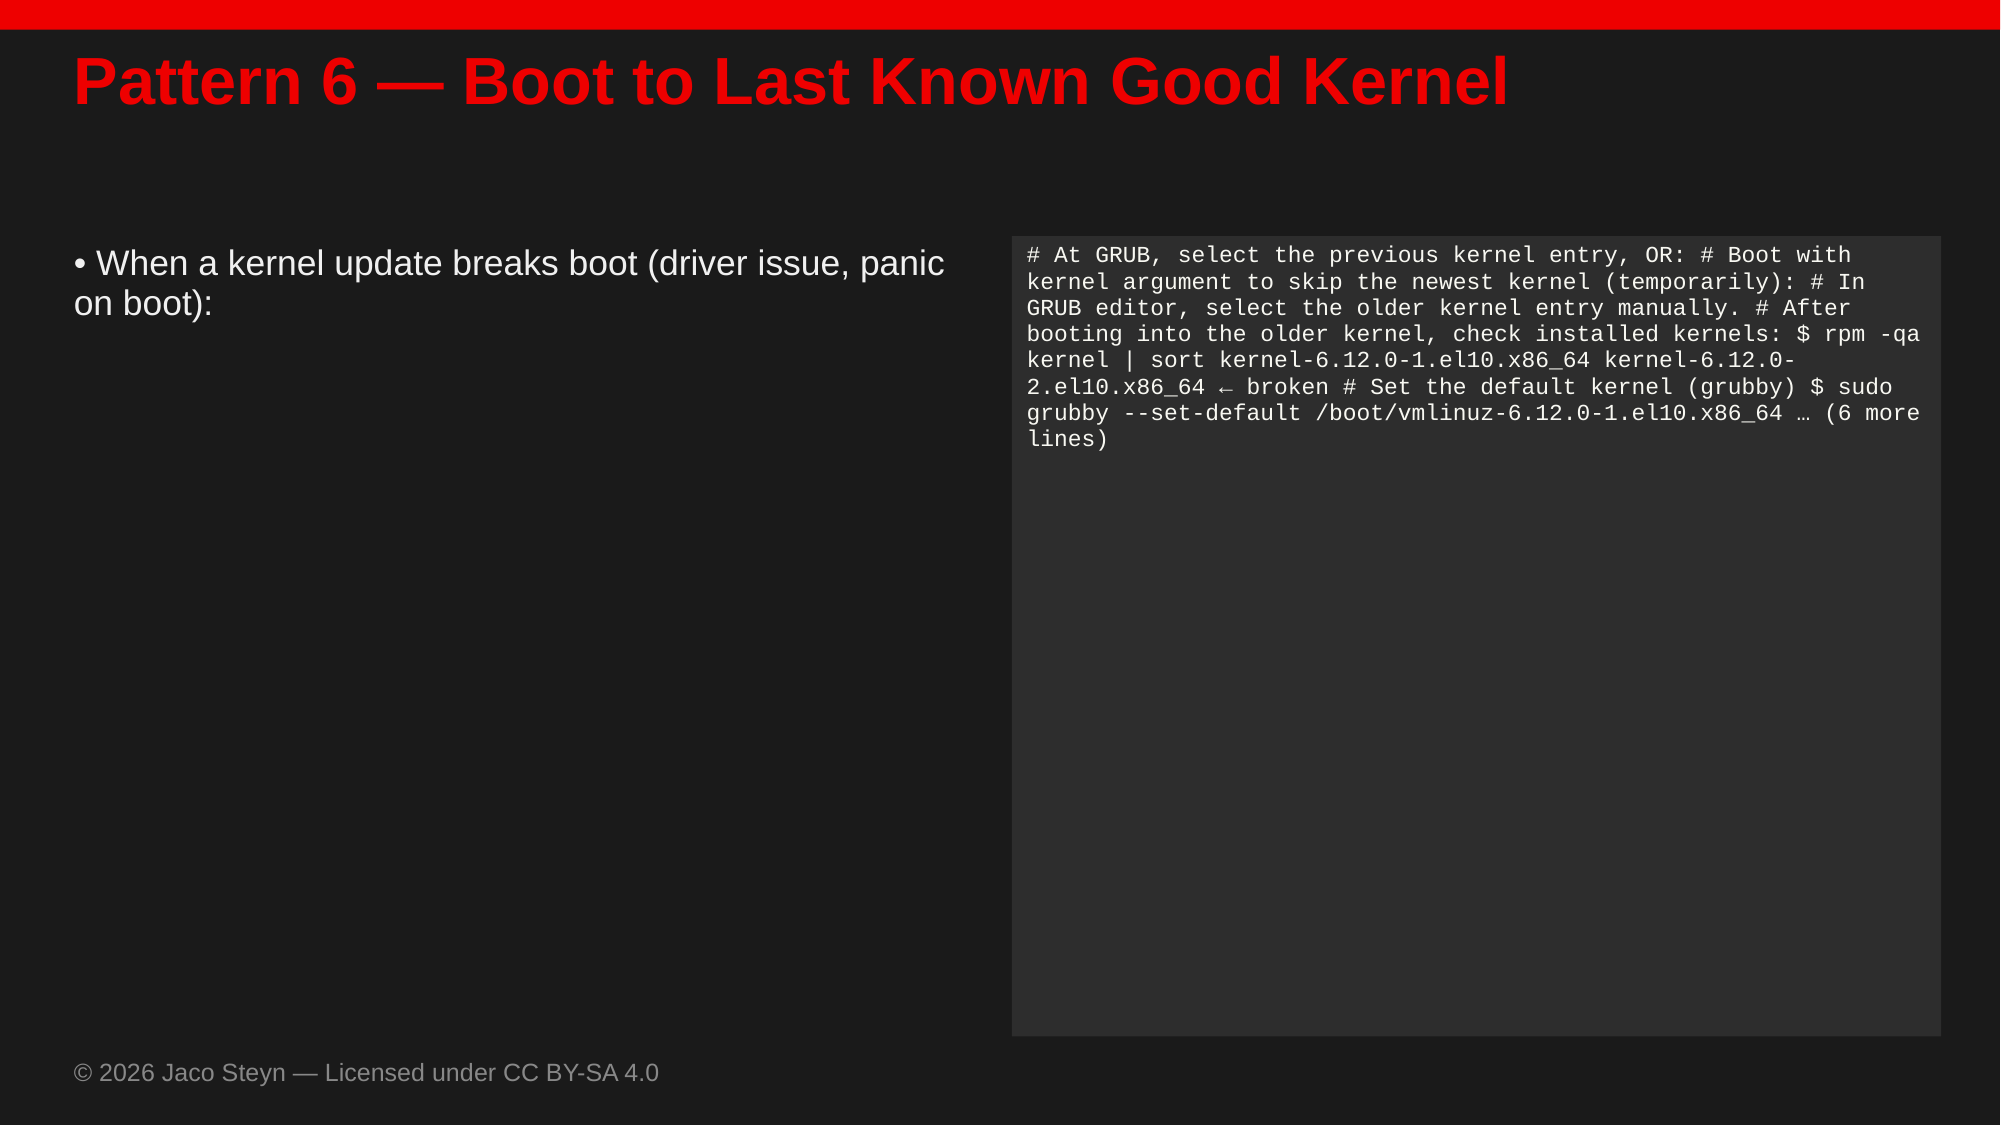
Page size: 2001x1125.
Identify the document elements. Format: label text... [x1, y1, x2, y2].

text_box Pattern 6 — Boot to Last Known Good Kernel [59, 36, 1942, 208]
text_box [0, 0, 2001, 30]
text_box • When a kernel update breaks boot (driver issue, panic on boot): [59, 236, 989, 1037]
text_box # At GRUB, select the previous kernel entry, OR: # Boot with kernel argument to skip the newest kernel (temporarily): # In GRUB editor, select the older kernel entry manually. # After booting into the older kernel, check installed kernels: $ rpm -qa kernel | sort kernel-6.12.0-1.el10.x86_64 kernel-6.12.0-2.el10.x86_64 ← broken # Set the default kernel (grubby) $ sudo grubby --set-default /boot/vmlinuz-6.12.0-1.el10.x86_64 … (6 more lines) [1011, 236, 1942, 1037]
text_box © 2026 Jaco Steyn — Licensed under CC BY-SA 4.0 [59, 1051, 1942, 1093]
